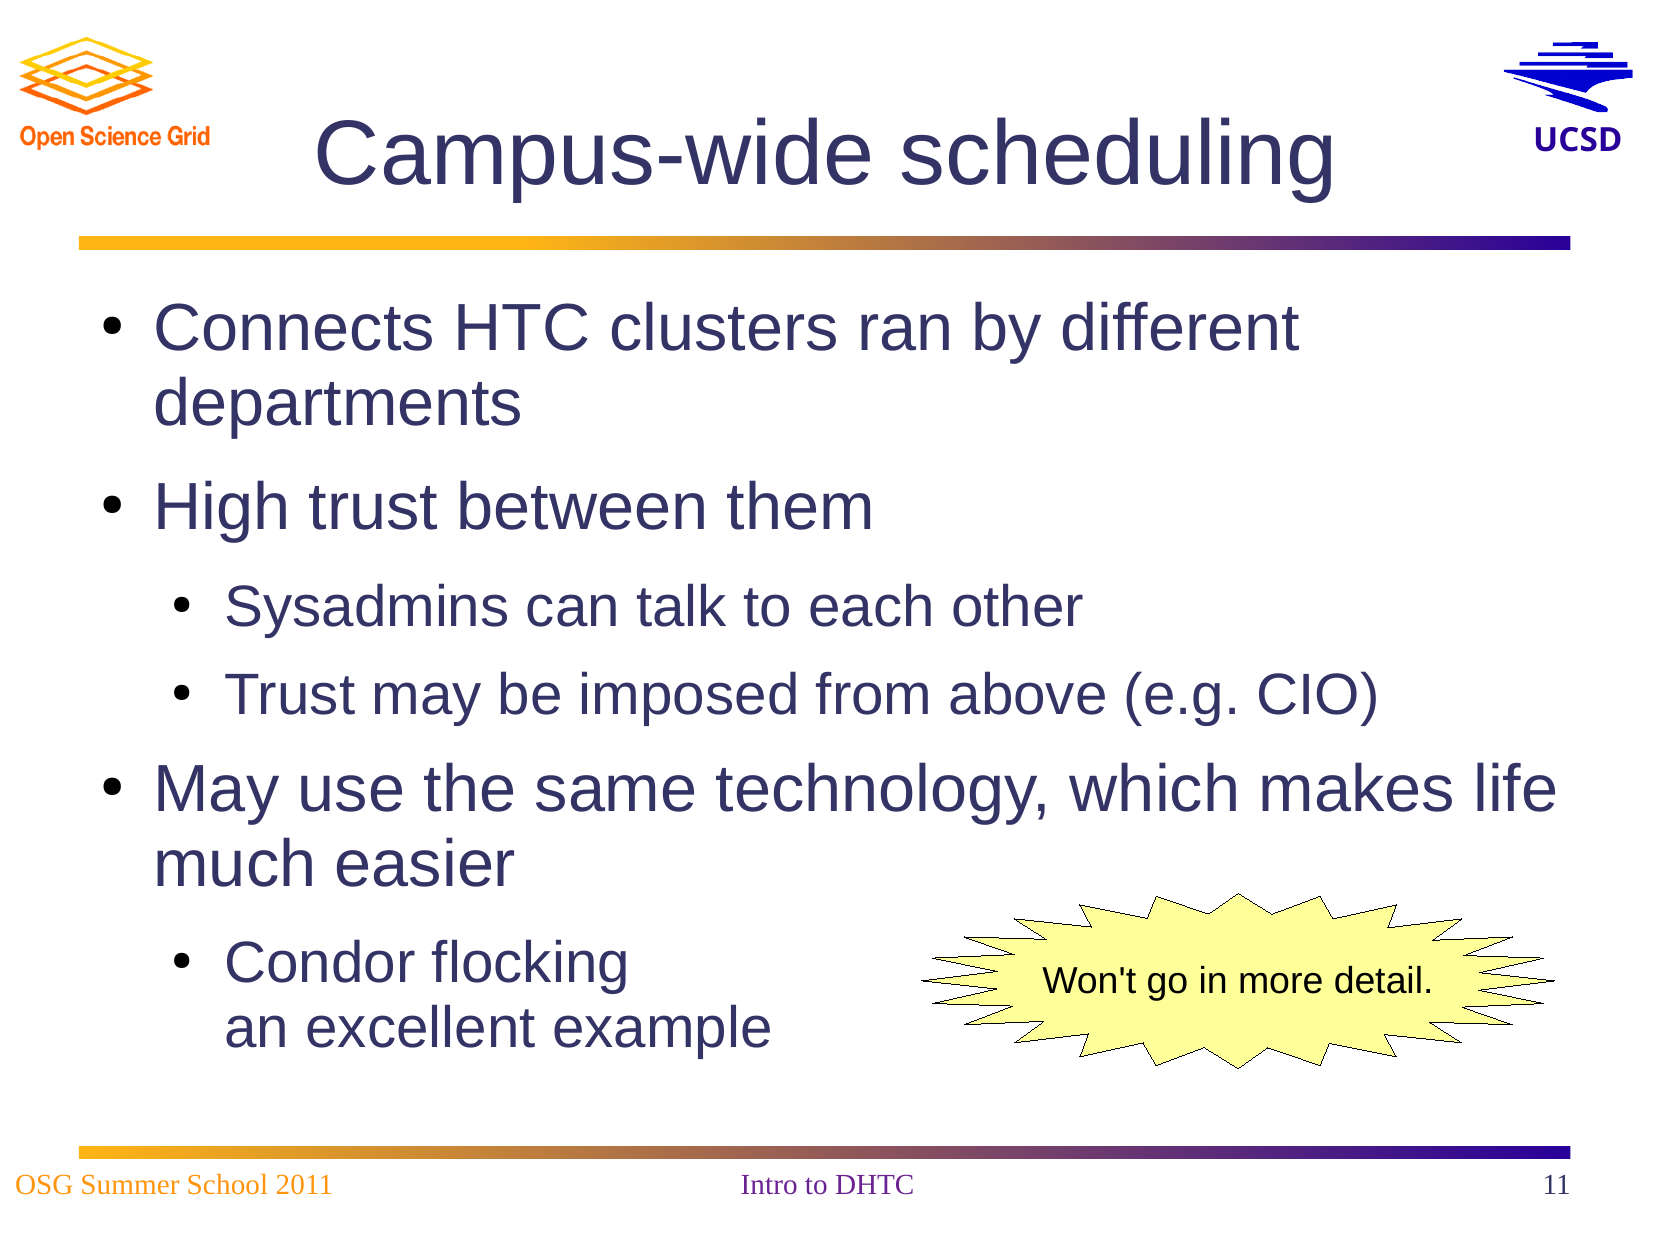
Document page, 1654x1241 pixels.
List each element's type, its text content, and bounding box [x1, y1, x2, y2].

title Campus-wide scheduling [82, 49, 1571, 257]
picture [1495, 42, 1637, 118]
picture [0, 14, 229, 167]
text_box Won't go in more detail. [921, 893, 1555, 1069]
list Connects HTC clusters ran by different departments High trust between them Sysadmins can talk to each other Trust may be imposed from above (e.g. CIO) May use the same technology, which makes life much easier Condor flocking an excellent example [82, 290, 1571, 1109]
